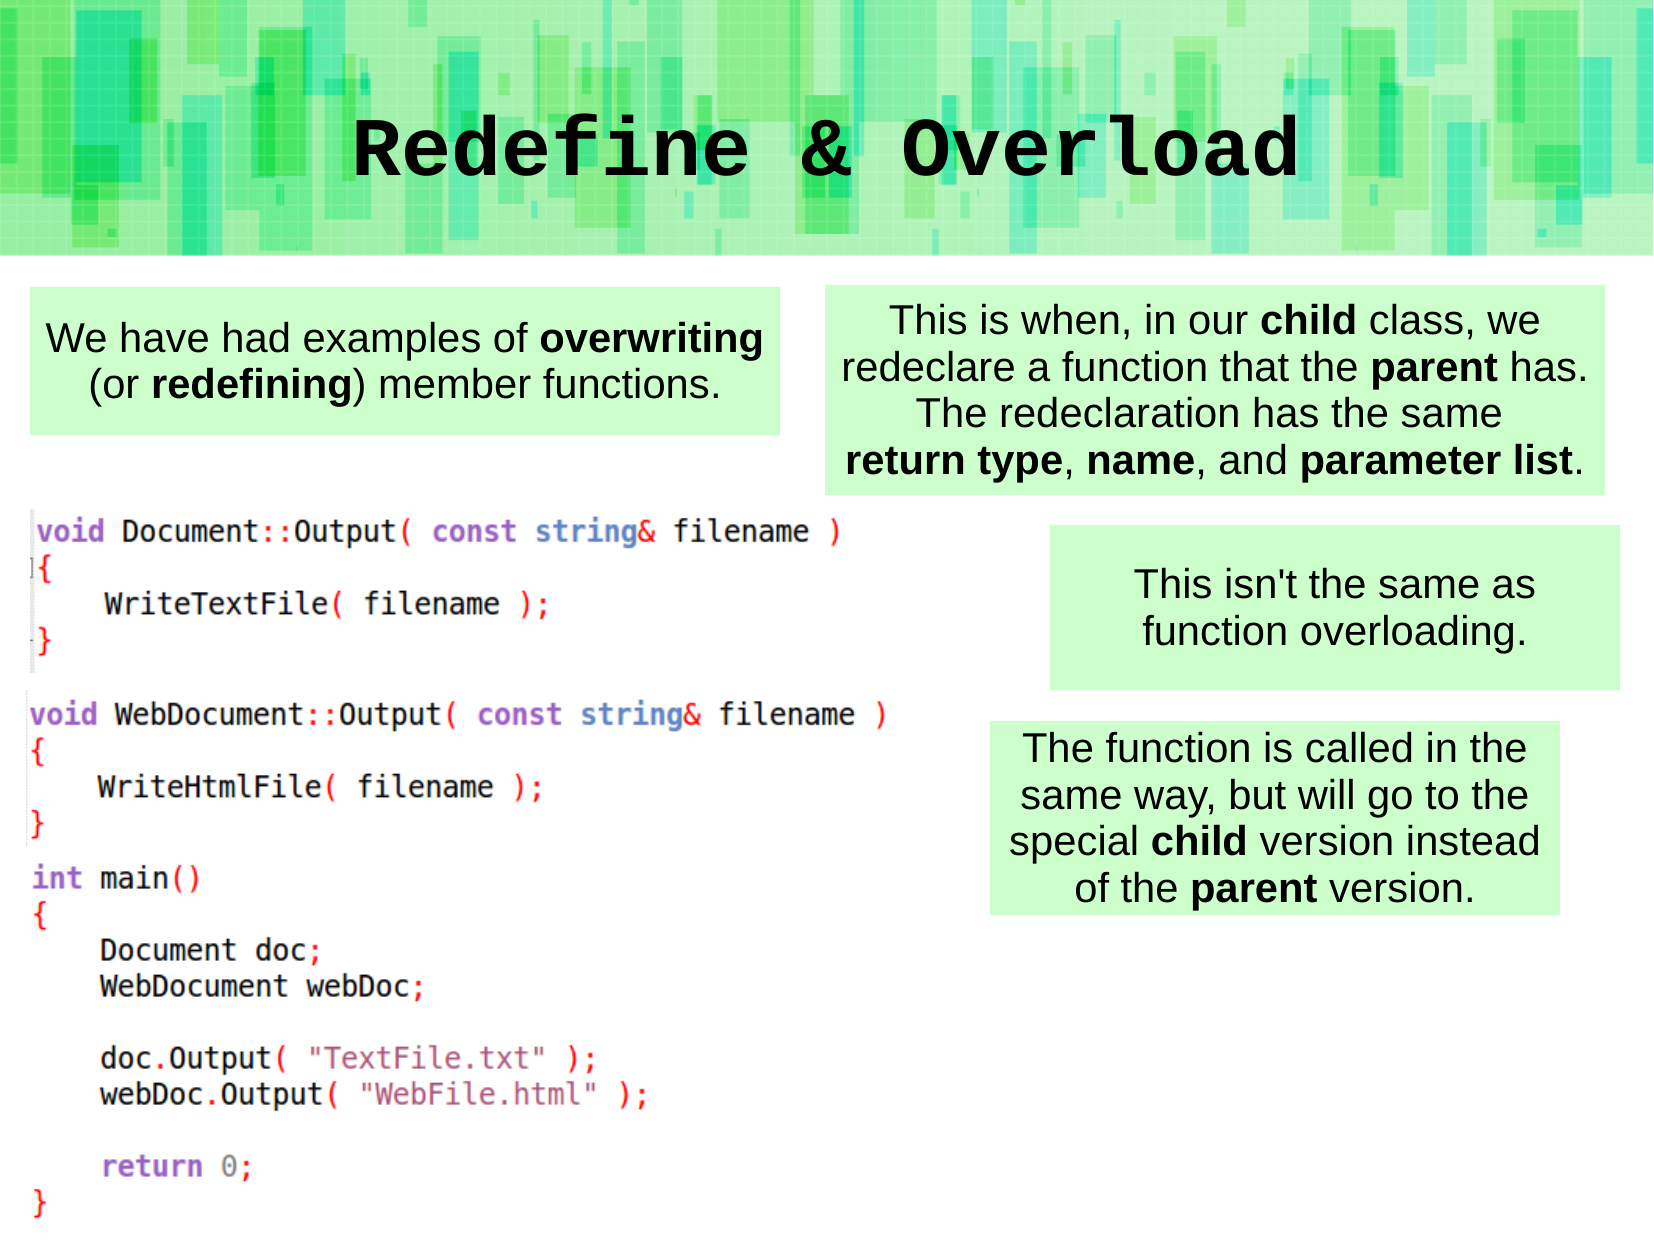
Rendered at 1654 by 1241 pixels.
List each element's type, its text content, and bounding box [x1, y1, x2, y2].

text_box We have had examples of overwriting (or redefining) member functions. [30, 286, 781, 436]
text_box The function is called in the same way, but will go to the special child version instead of the parent version. [990, 720, 1561, 916]
text_box This isn't the same as function overloading. [1050, 525, 1621, 691]
text_box This is when, in our child class, we redeclare a function that the parent has. The redeclaration has the same return type, name, and parameter list. [825, 285, 1606, 496]
picture [0, 0, 1654, 1241]
title Redefine & Overload [82, 49, 1571, 257]
